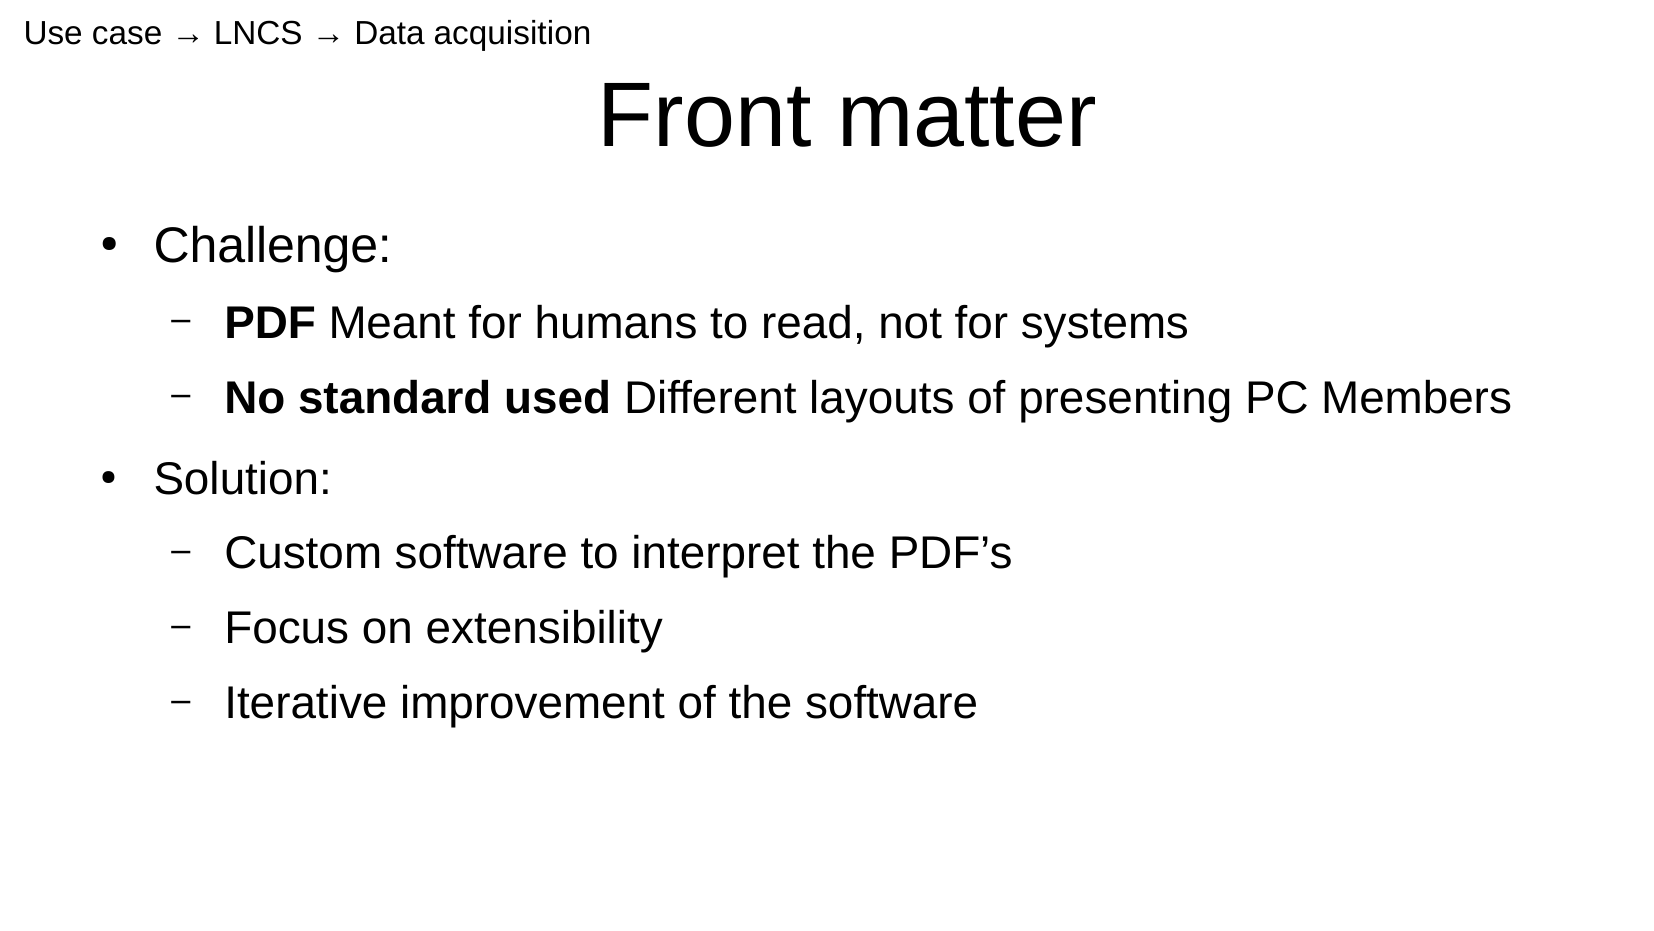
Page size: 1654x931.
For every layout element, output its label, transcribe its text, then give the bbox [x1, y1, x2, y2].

title Use case → LNCS → Data acquisition [23, 13, 624, 52]
list Challenge: PDF Meant for humans to read, not for systems No standard used Different layouts of presenting PC Members Solution: Custom software to interpret the PDF’s Focus on extensibility Iterative improvement of the software [82, 217, 1571, 758]
title Front matter [82, 12, 1613, 218]
